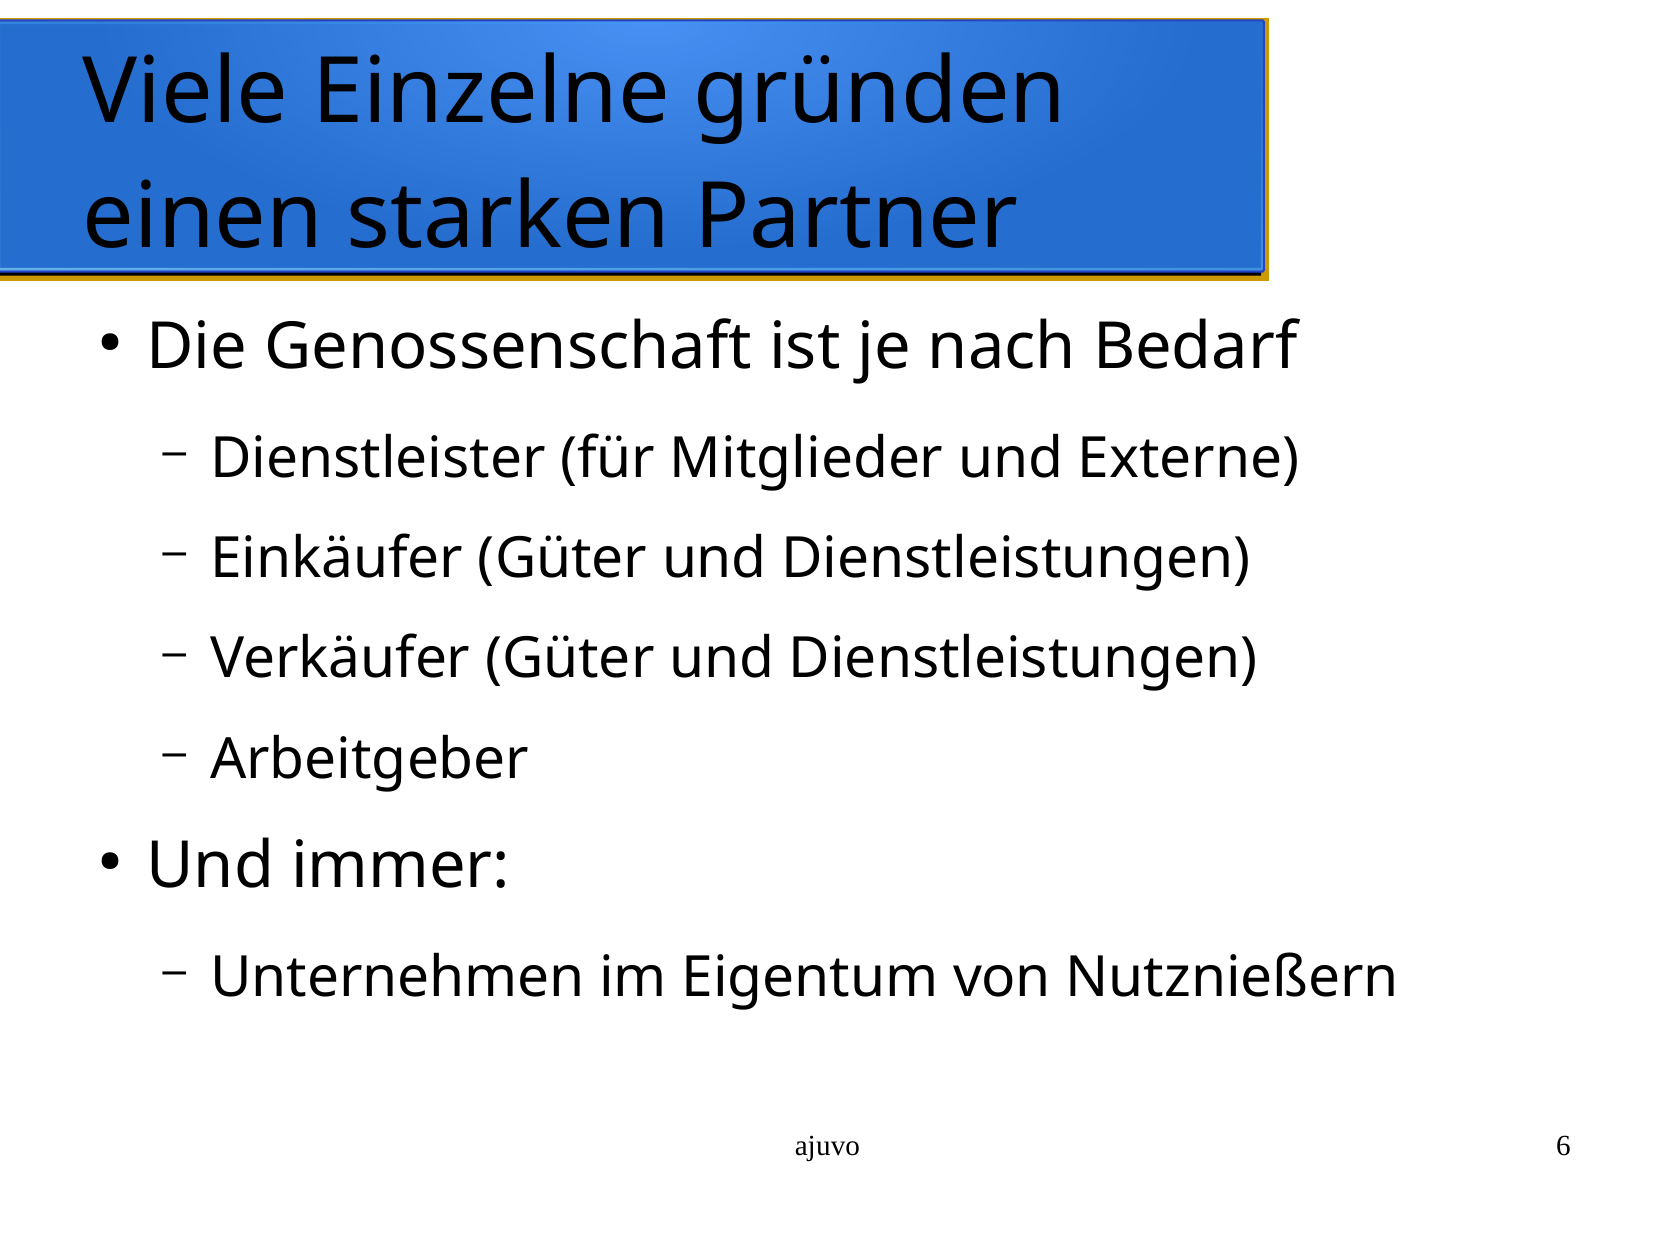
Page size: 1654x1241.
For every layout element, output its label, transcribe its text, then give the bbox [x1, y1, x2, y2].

title Viele Einzelne gründen einen starken Partner [82, 31, 1235, 269]
list Die Genossenschaft ist je nach Bedarf Dienstleister (für Mitglieder und Externe) Einkäufer (Güter und Dienstleistungen) Verkäufer (Güter und Dienstleistungen) Arbeitgeber Und immer: Unternehmen im Eigentum von Nutznießern [82, 299, 1571, 1019]
